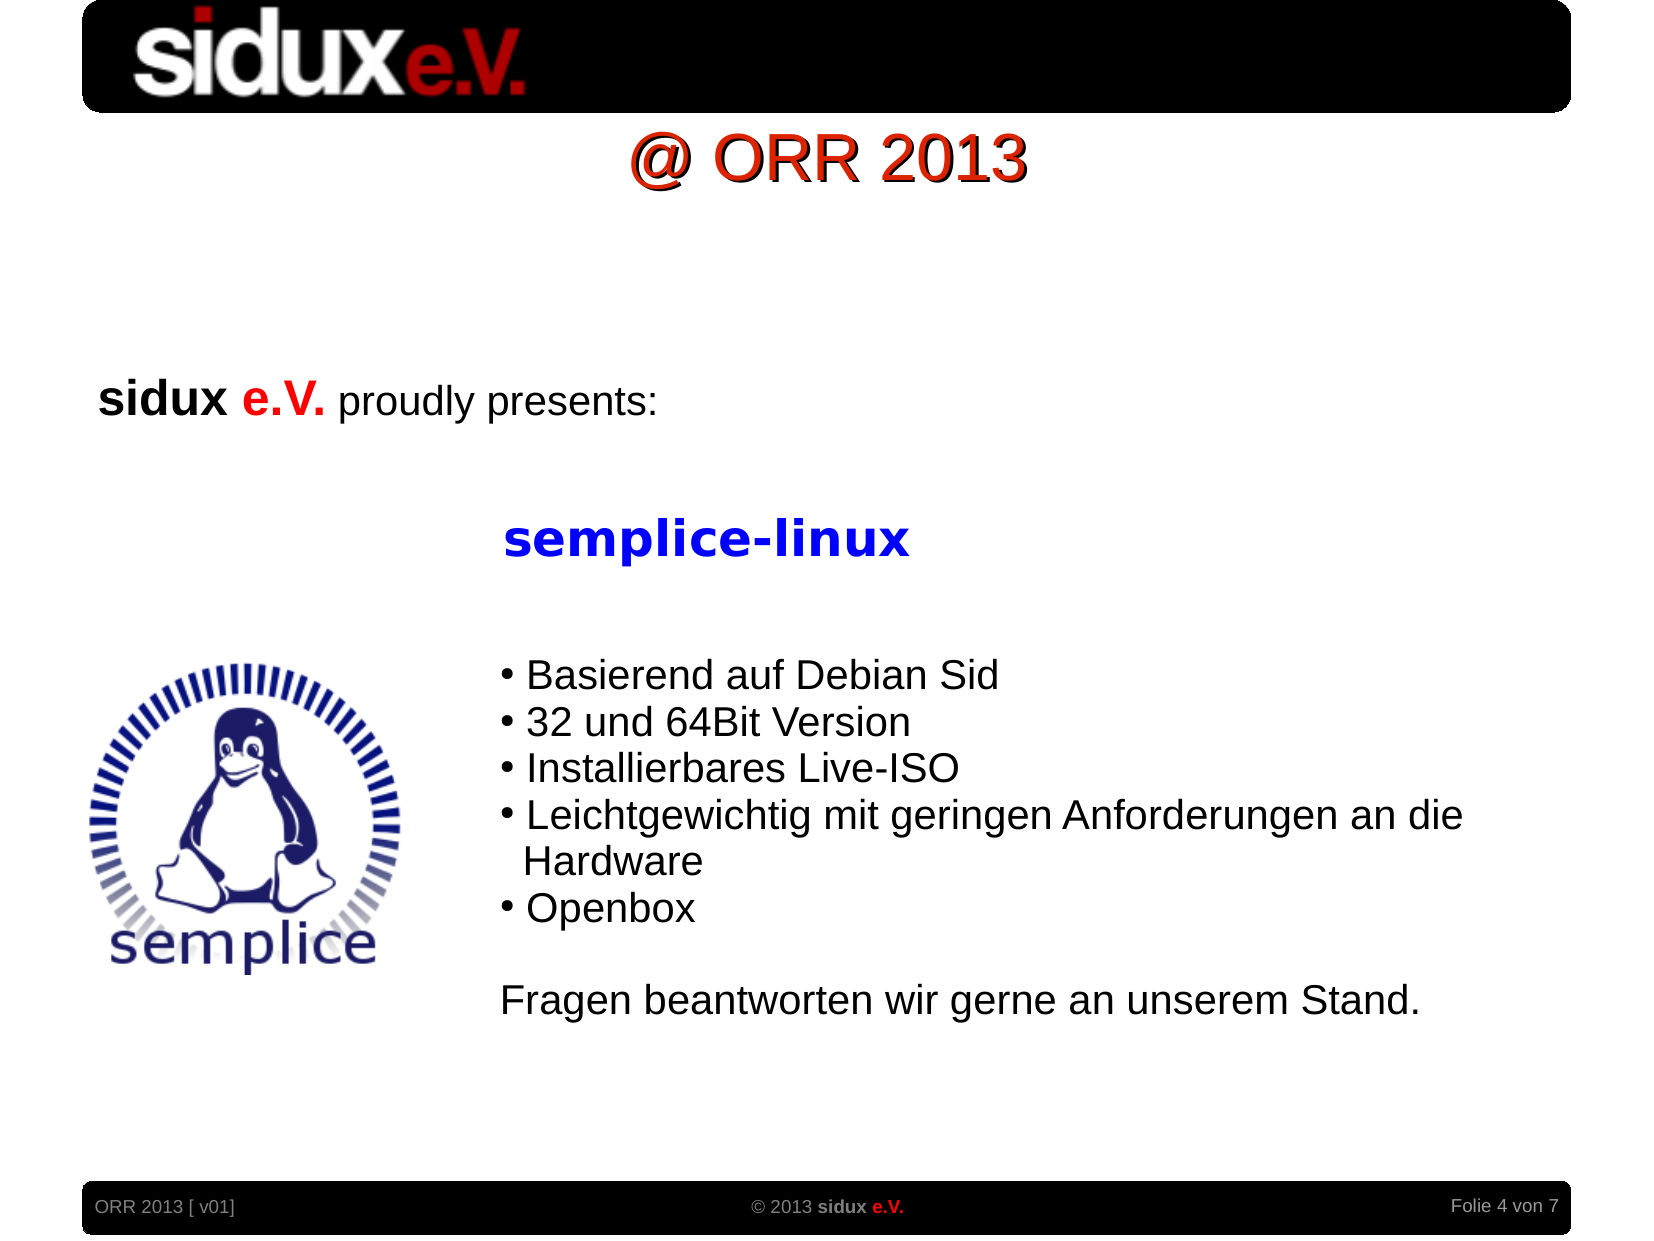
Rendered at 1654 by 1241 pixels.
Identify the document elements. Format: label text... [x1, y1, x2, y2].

picture [88, 661, 402, 975]
picture [113, 0, 532, 110]
text_box @ ORR 2013 [82, 112, 1571, 213]
text_box sidux e.V. proudly presents: semplice-linux Basierend auf Debian Sid 32 und 64Bit Version Installierbares Live-ISO Leichtgewichtig mit geringen Anforderungen an die Hardware Openbox Fragen beantworten wir gerne an unserem Stand. [82, 224, 1571, 1170]
